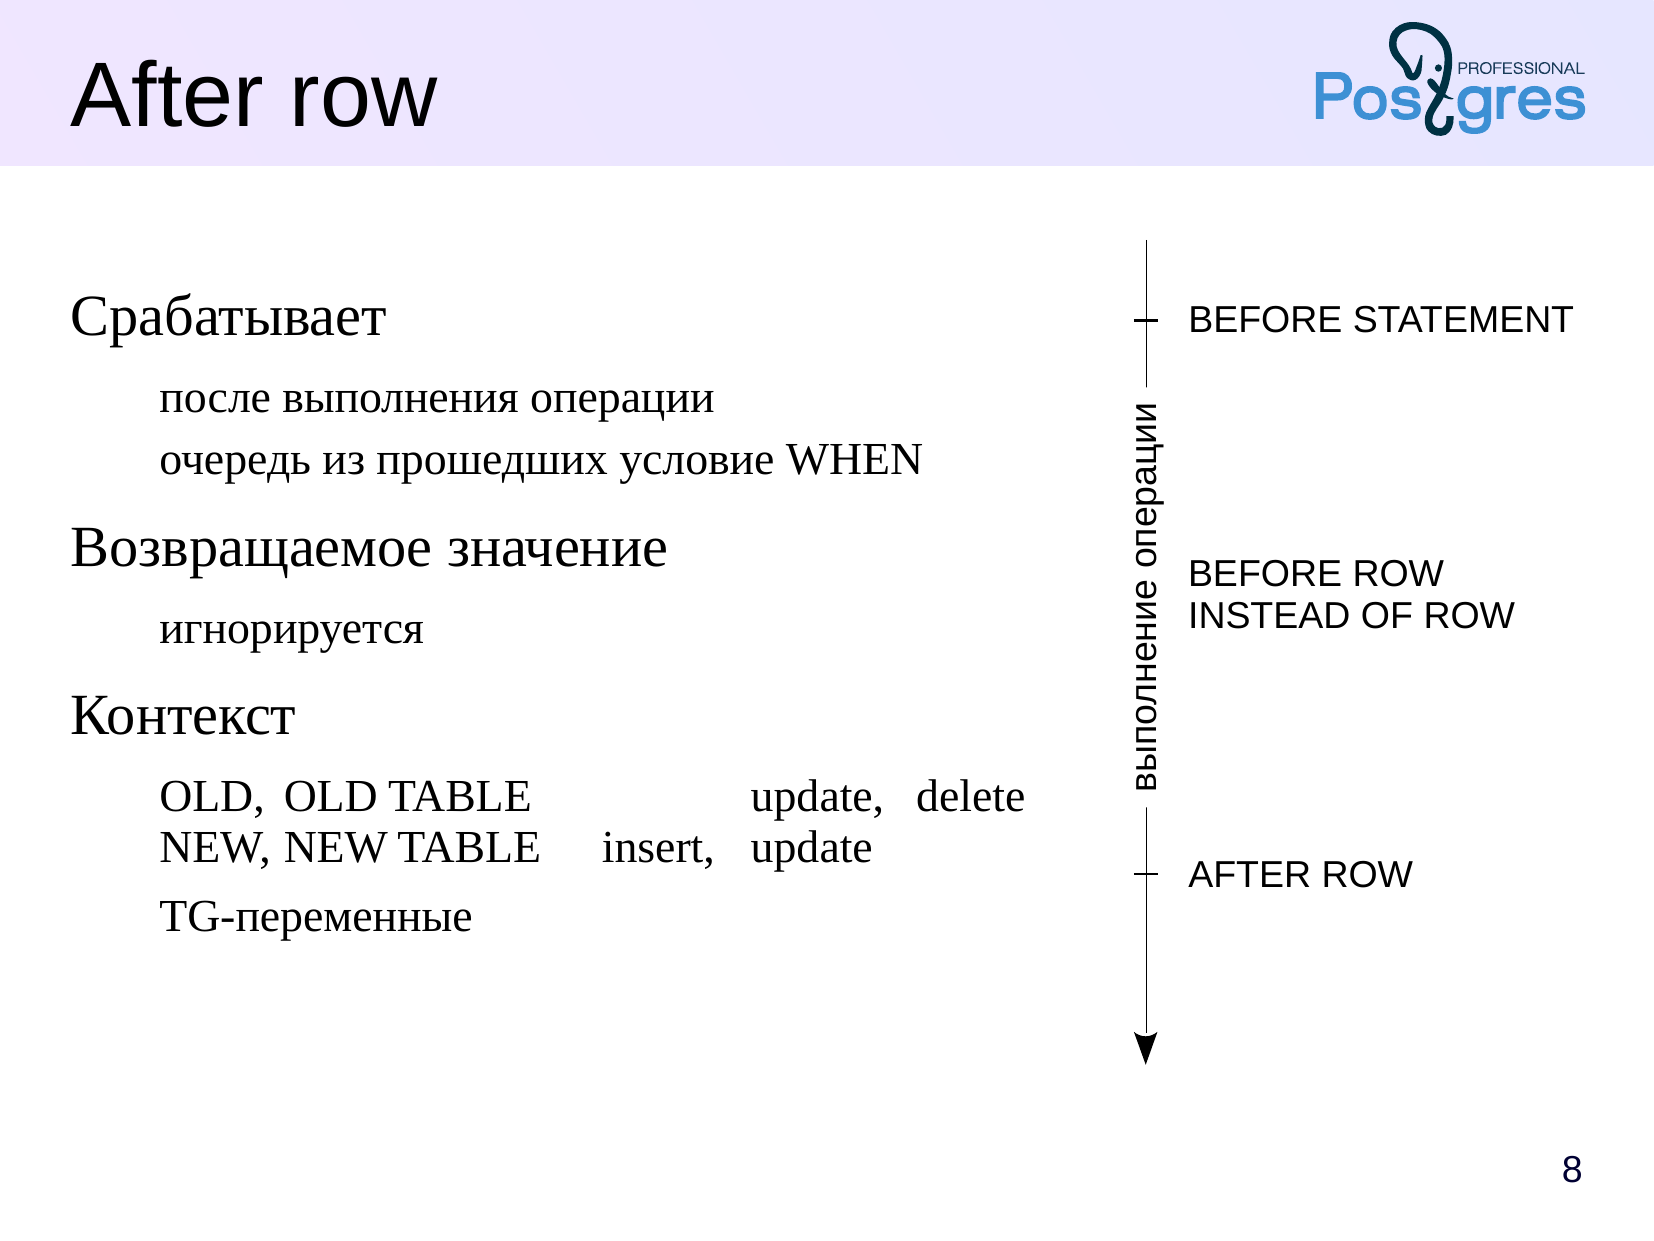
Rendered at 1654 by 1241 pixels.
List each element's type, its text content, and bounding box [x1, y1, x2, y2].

text_box BEFORE STATEMENT [1173, 291, 1594, 352]
title After row [70, 43, 1241, 147]
text_box AFTER ROW [1173, 846, 1594, 907]
text_box выполнение операции [1114, 387, 1214, 808]
list Срабатывает после выполнения операции очередь из прошедших условие WHEN Возвращаемое значение игнорируется Контекст OLD, OLD TABLE update, delete NEW, NEW TABLE insert, update TG-переменные [70, 283, 1583, 1141]
text_box BEFORE ROW INSTEAD OF ROW [1173, 545, 1535, 646]
